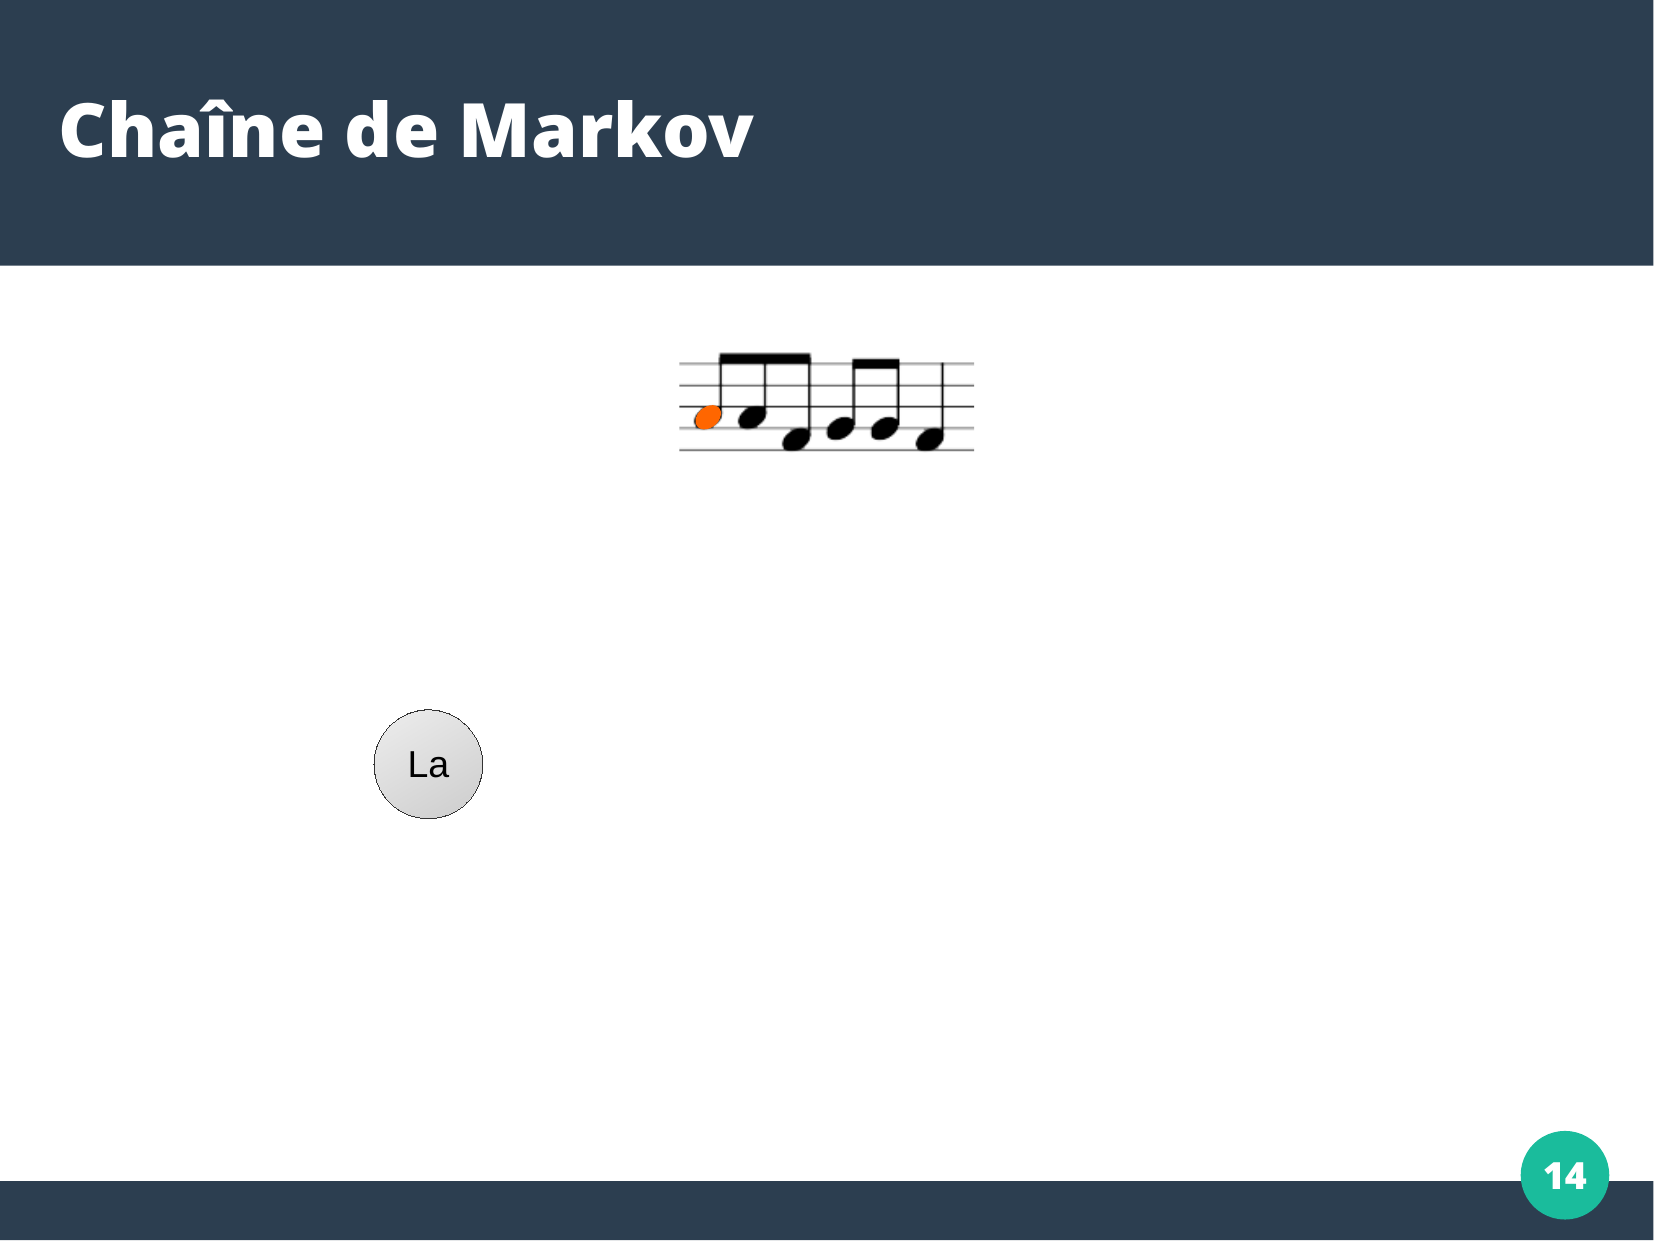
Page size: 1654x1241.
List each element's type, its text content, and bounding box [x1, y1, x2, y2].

picture [679, 295, 975, 519]
text_box La [373, 709, 483, 819]
text_box [695, 405, 721, 430]
title Chaîne de Markov [59, 49, 1595, 207]
